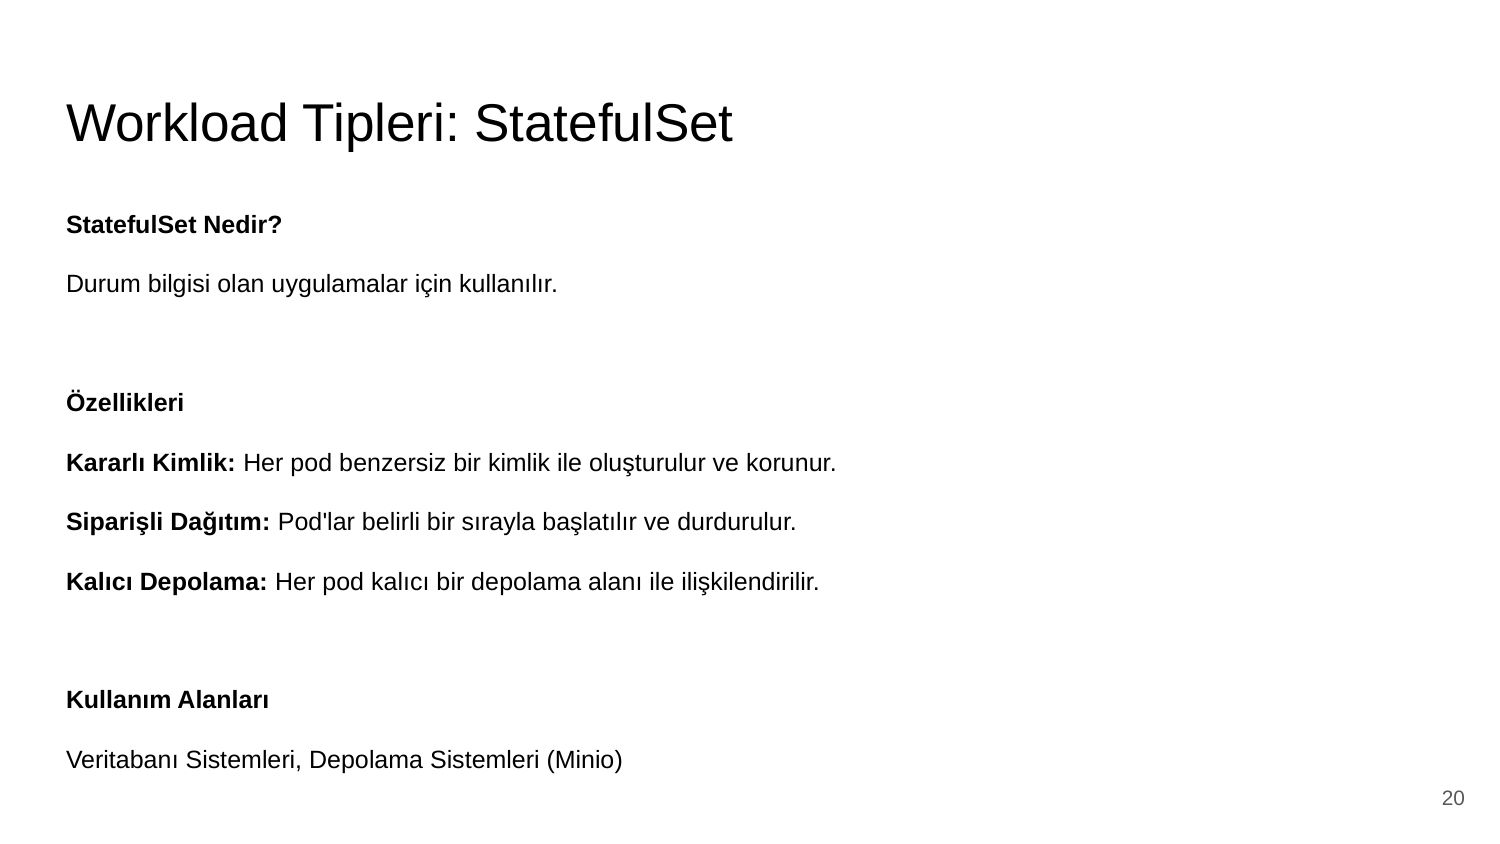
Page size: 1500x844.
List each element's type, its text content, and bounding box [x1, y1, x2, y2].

list StatefulSet Nedir? Durum bilgisi olan uygulamalar için kullanılır. Özellikleri Kararlı Kimlik: Her pod benzersiz bir kimlik ile oluşturulur ve korunur. Siparişli Dağıtım: Pod'lar belirli bir sırayla başlatılır ve durdurulur. Kalıcı Depolama: Her pod kalıcı bir depolama alanı ile ilişkilendirilir. Kullanım Alanları Veritabanı Sistemleri, Depolama Sistemleri (Minio) [51, 189, 1449, 750]
title Workload Tipleri: StatefulSet [51, 72, 1449, 167]
slide_number <number> [1389, 764, 1480, 830]
